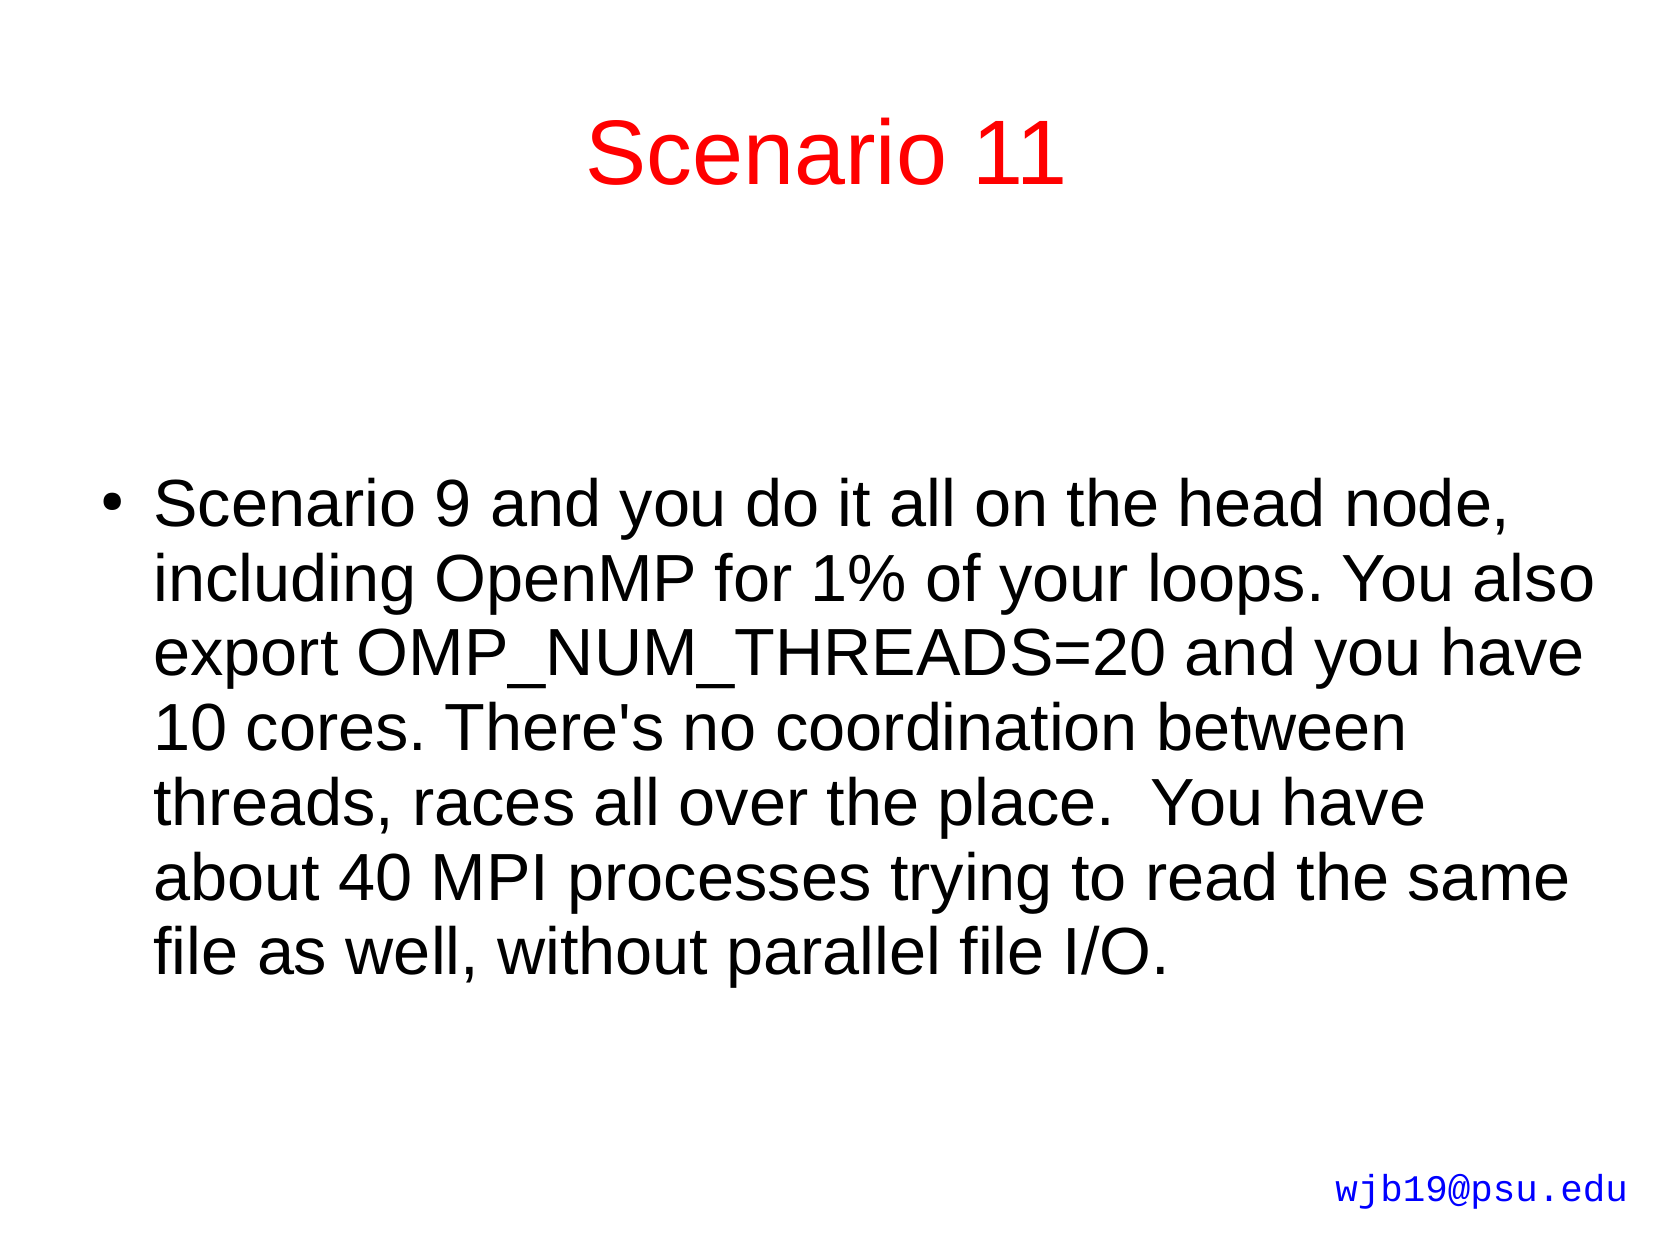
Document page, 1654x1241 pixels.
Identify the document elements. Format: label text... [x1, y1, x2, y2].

title Scenario 11 [82, 49, 1571, 255]
list Scenario 9 and you do it all on the head node, including OpenMP for 1% of your loops. You also export OMP_NUM_THREADS=20 and you have 10 cores. There's no coordination between threads, races all over the place. You have about 40 MPI processes trying to read the same file as well, without parallel file I/O. [82, 255, 1606, 1201]
text_box wjb19@psu.edu [1320, 1162, 1643, 1220]
